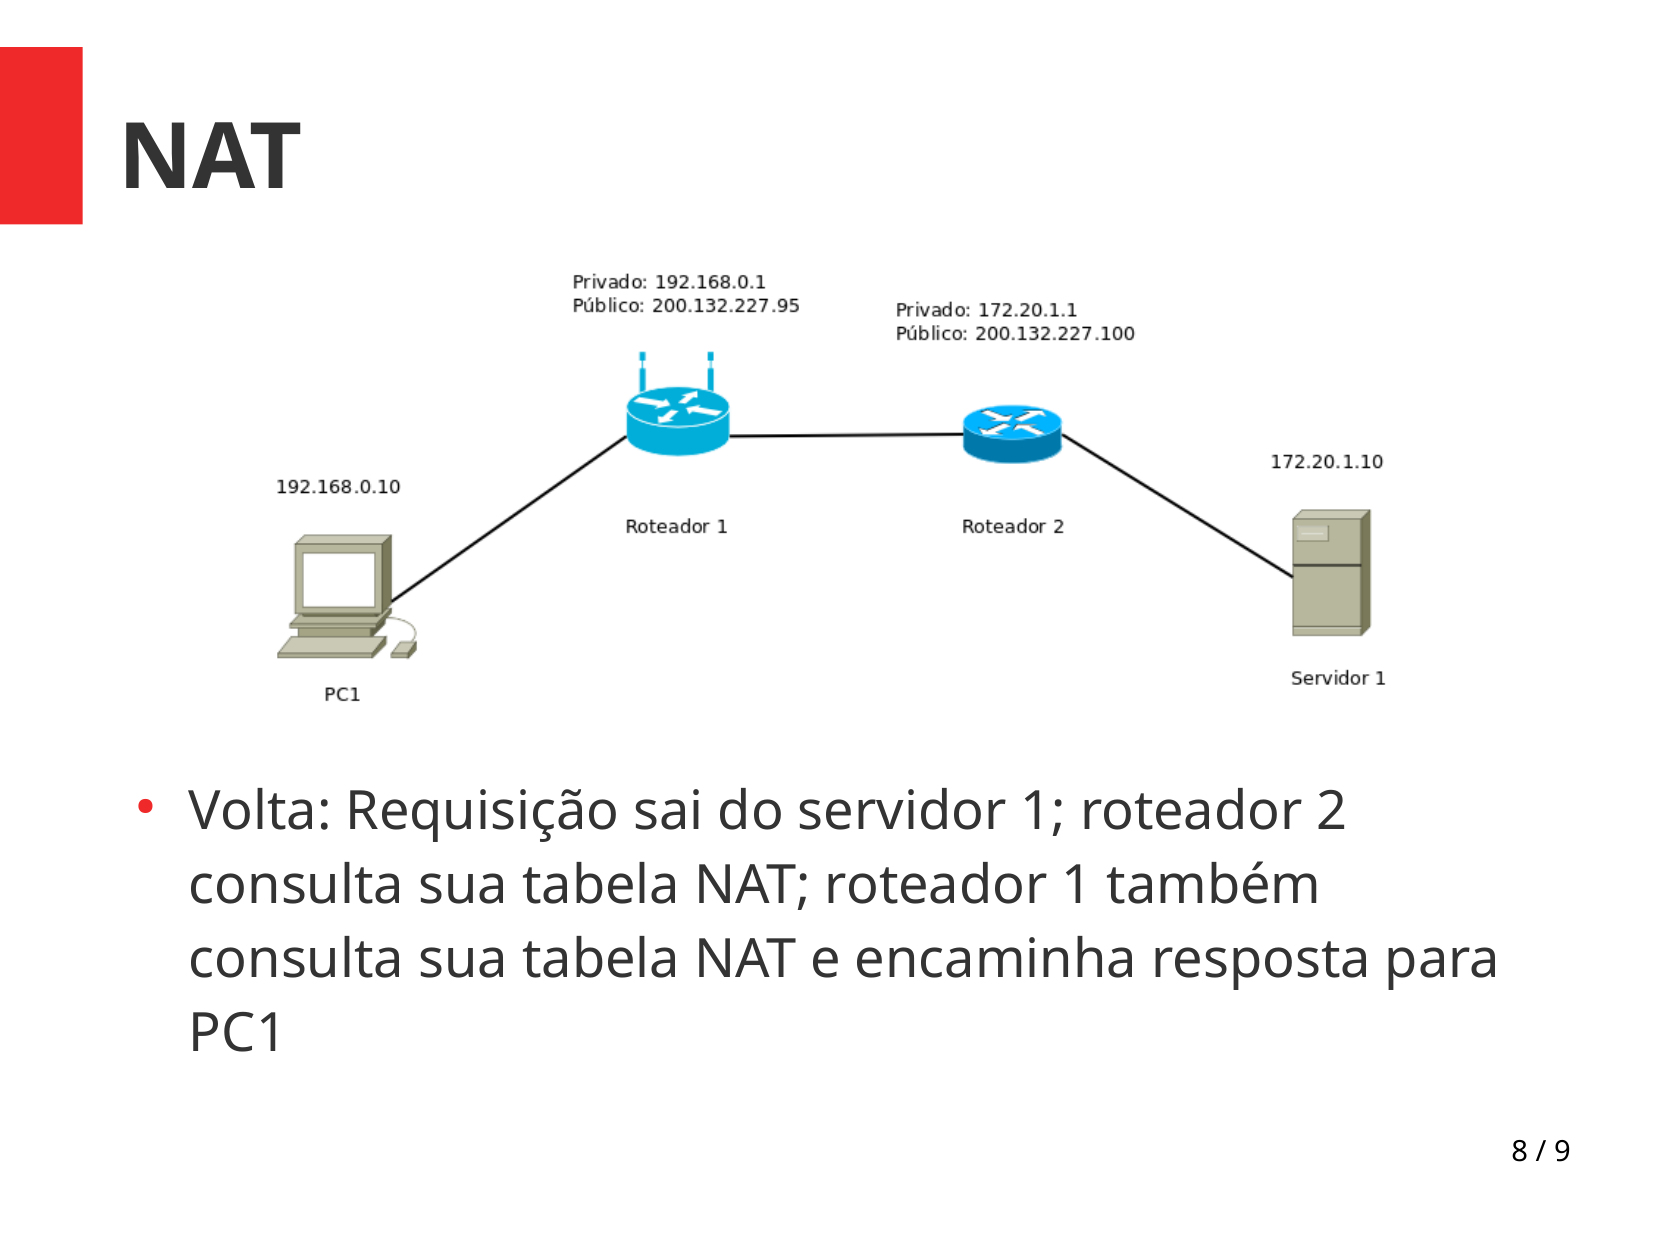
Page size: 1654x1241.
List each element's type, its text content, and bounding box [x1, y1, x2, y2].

list Volta: Requisição sai do servidor 1; roteador 2 consulta sua tabela NAT; roteador 1 também consulta sua tabela NAT e encaminha resposta para PC1 [118, 771, 1536, 1032]
title NAT [118, 49, 1571, 257]
picture [276, 271, 1394, 707]
